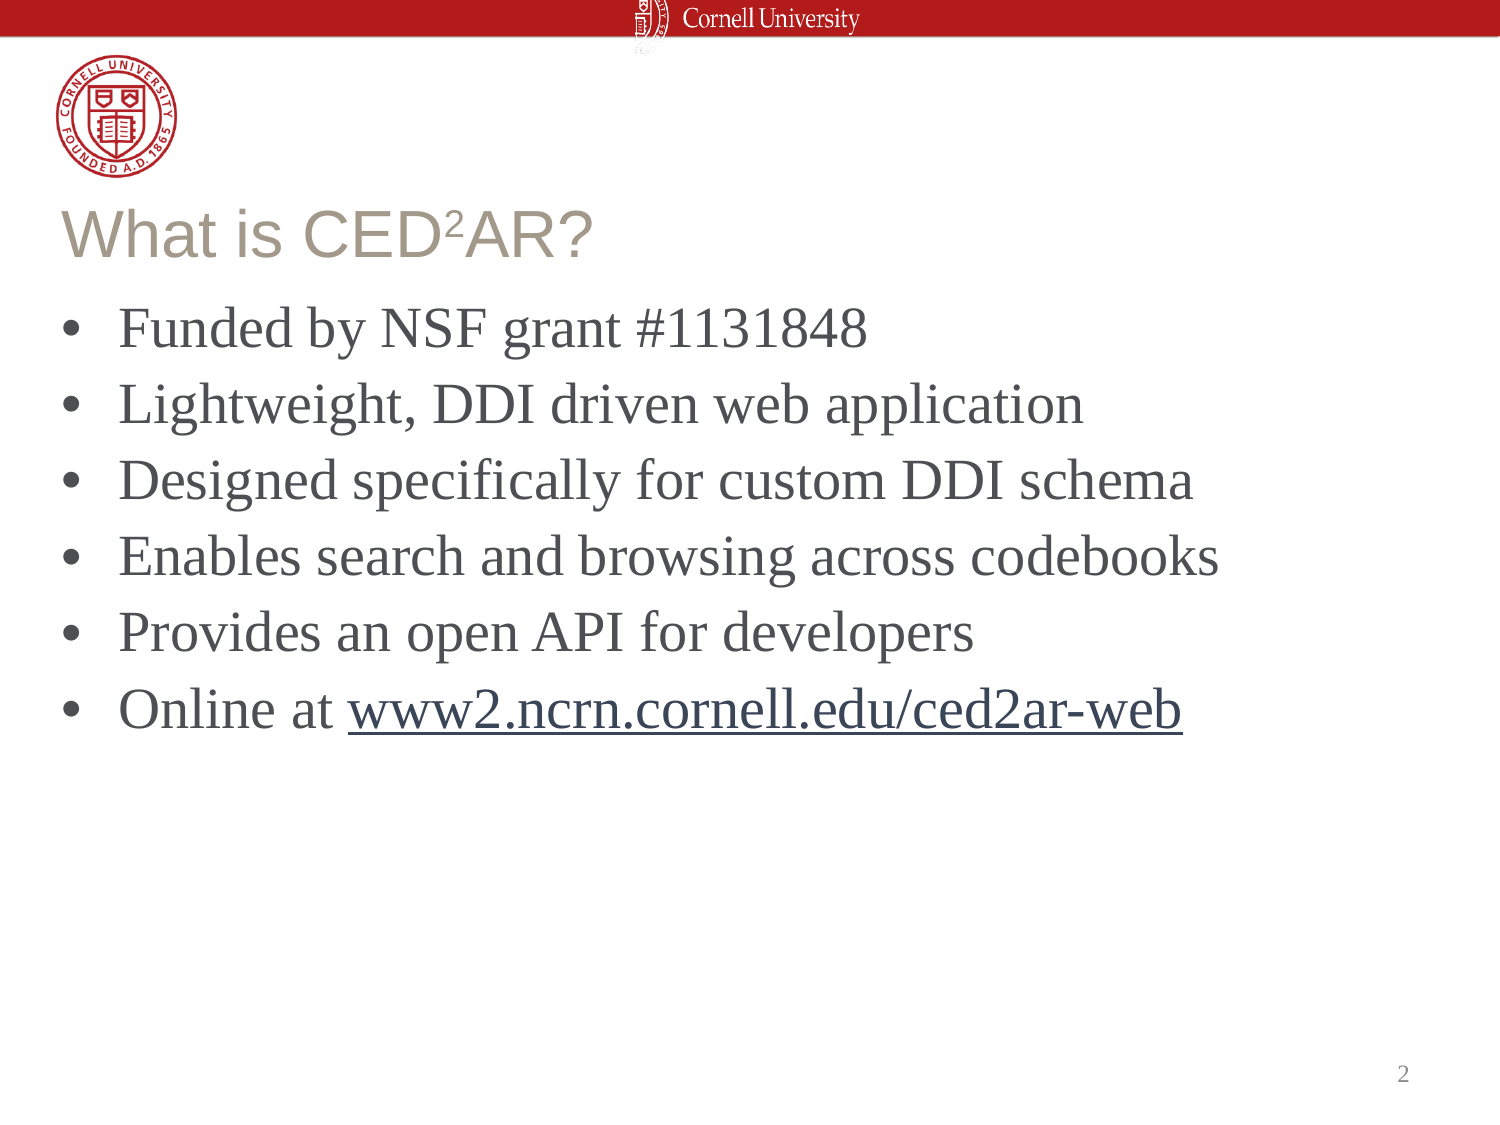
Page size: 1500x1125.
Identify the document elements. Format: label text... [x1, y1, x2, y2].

picture [635, 0, 860, 60]
slide_number <number> [1074, 1042, 1425, 1103]
title What is CED2AR? [46, 174, 1471, 288]
list Funded by NSF grant #1131848 Lightweight, DDI driven web application Designed specifically for custom DDI schema Enables search and browsing across codebooks Provides an open API for developers Online at www2.ncrn.cornell.edu/ced2ar-web [46, 288, 1471, 944]
picture [50, 50, 195, 174]
